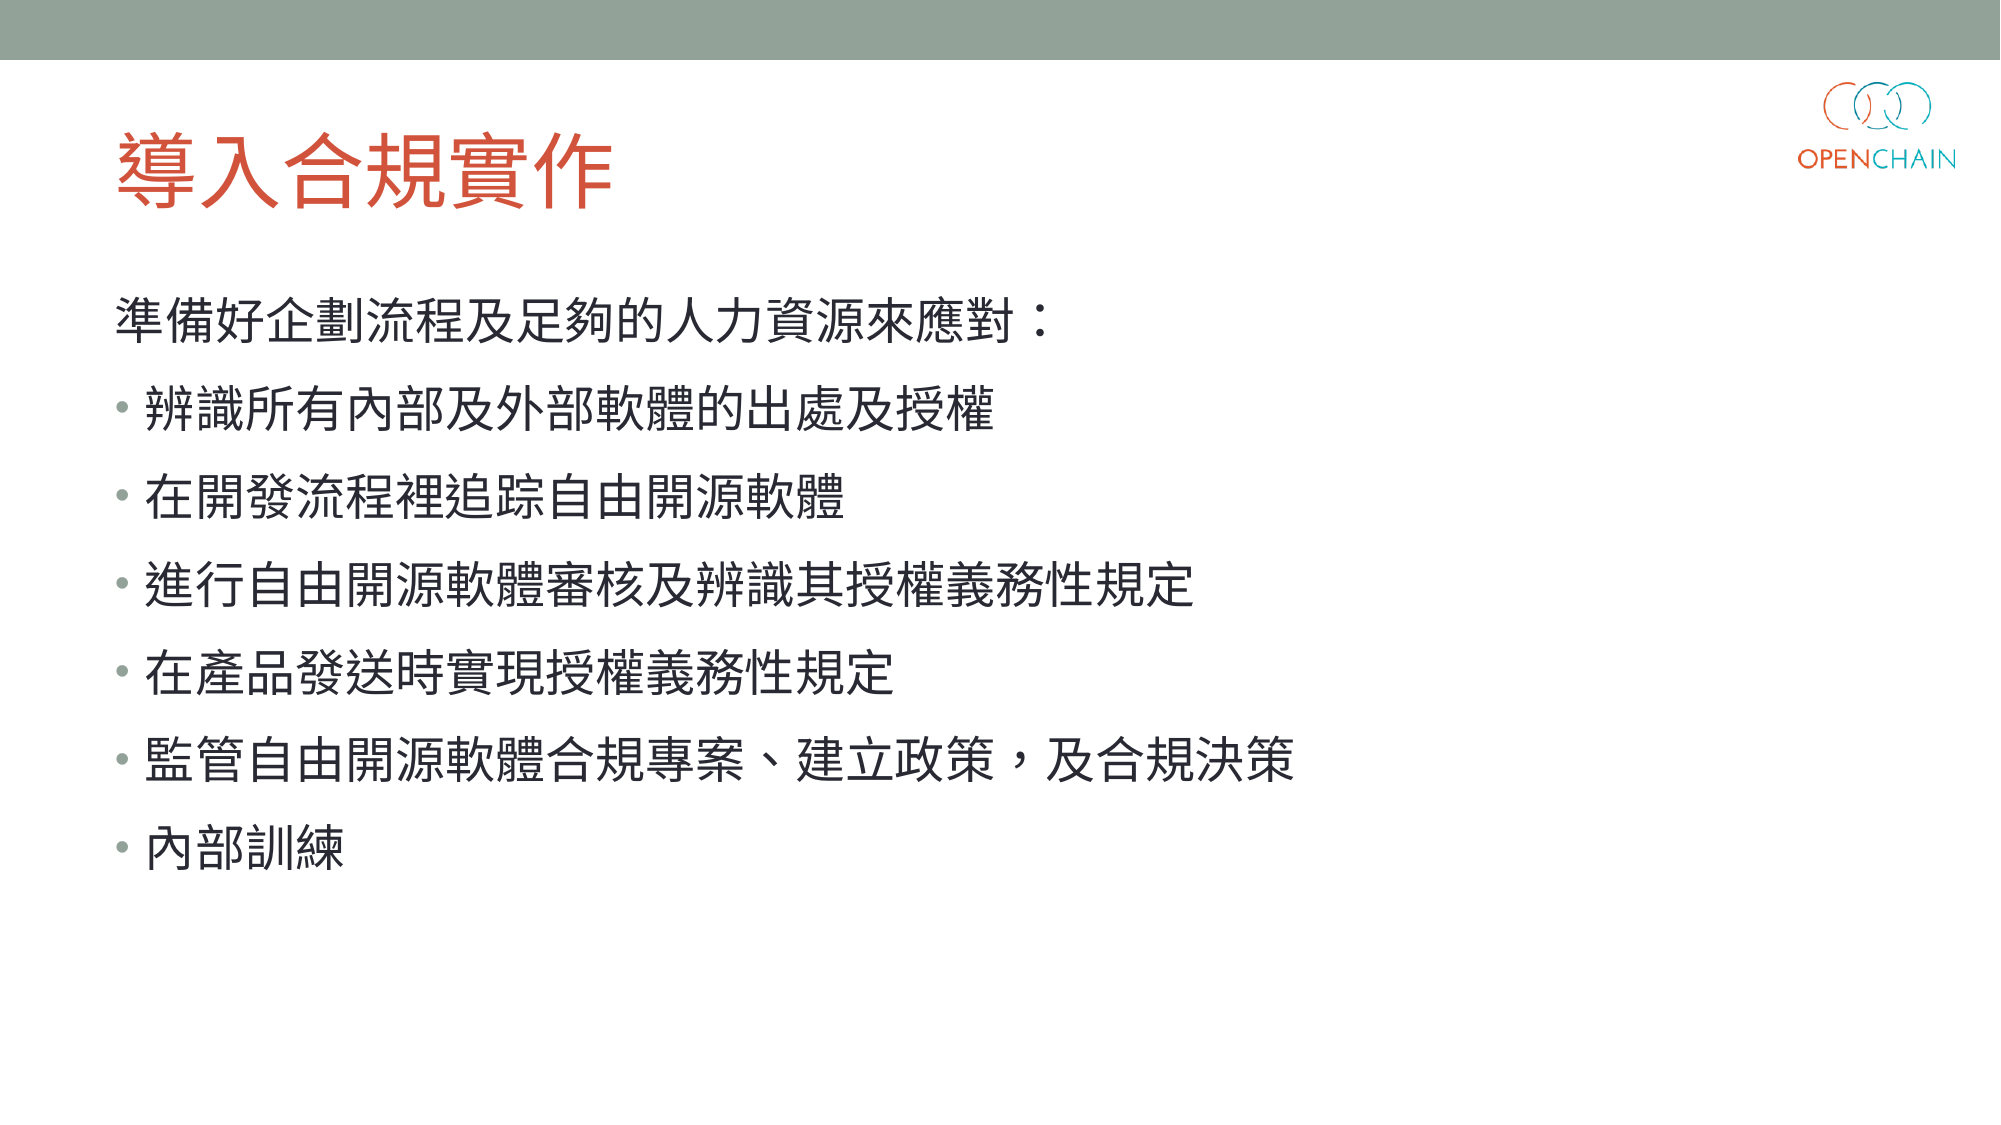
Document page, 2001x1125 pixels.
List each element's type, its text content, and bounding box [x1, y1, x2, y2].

picture [1798, 82, 1955, 169]
title 導入合規實作 [99, 87, 1900, 250]
list 準備好企劃流程及足夠的人力資源來應對： 辨識所有內部及外部軟體的出處及授權 在開發流程裡追踪自由開源軟體 進行自由開源軟體審核及辨識其授權義務性規定 在產品發送時實現授權義務性規定 監管自由開源軟體合規專案、建立政策，及合規決策 內部訓練 [99, 263, 1900, 1064]
